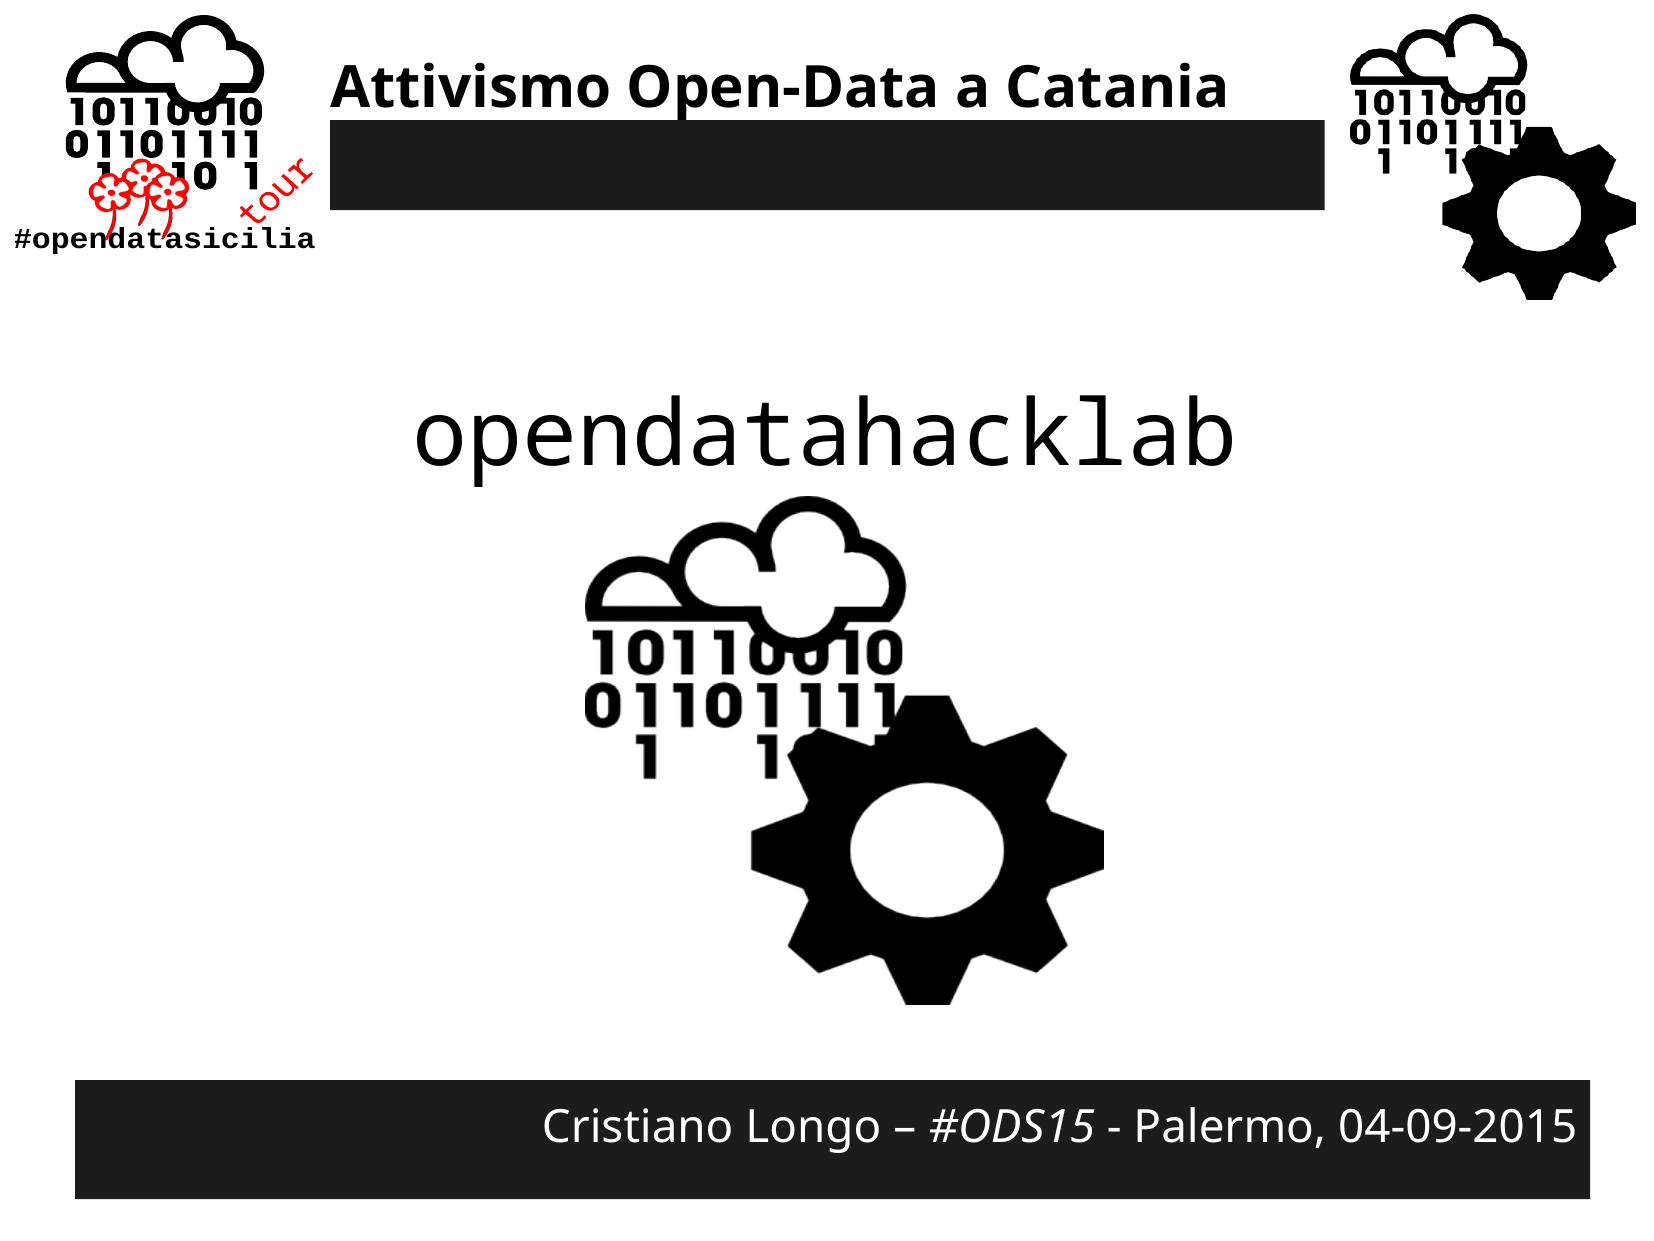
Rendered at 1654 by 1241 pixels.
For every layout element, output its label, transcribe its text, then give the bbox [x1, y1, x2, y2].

picture [585, 496, 1104, 1006]
list Cristiano Longo – #ODS15 - Palermo, 04-09-2015 [75, 1080, 1591, 1200]
picture [15, 15, 316, 256]
list Attivismo Open-Data a Catania [330, 45, 1321, 120]
text_box opendatahacklab [75, 360, 1576, 482]
list [330, 120, 1325, 211]
picture [1350, 14, 1636, 301]
